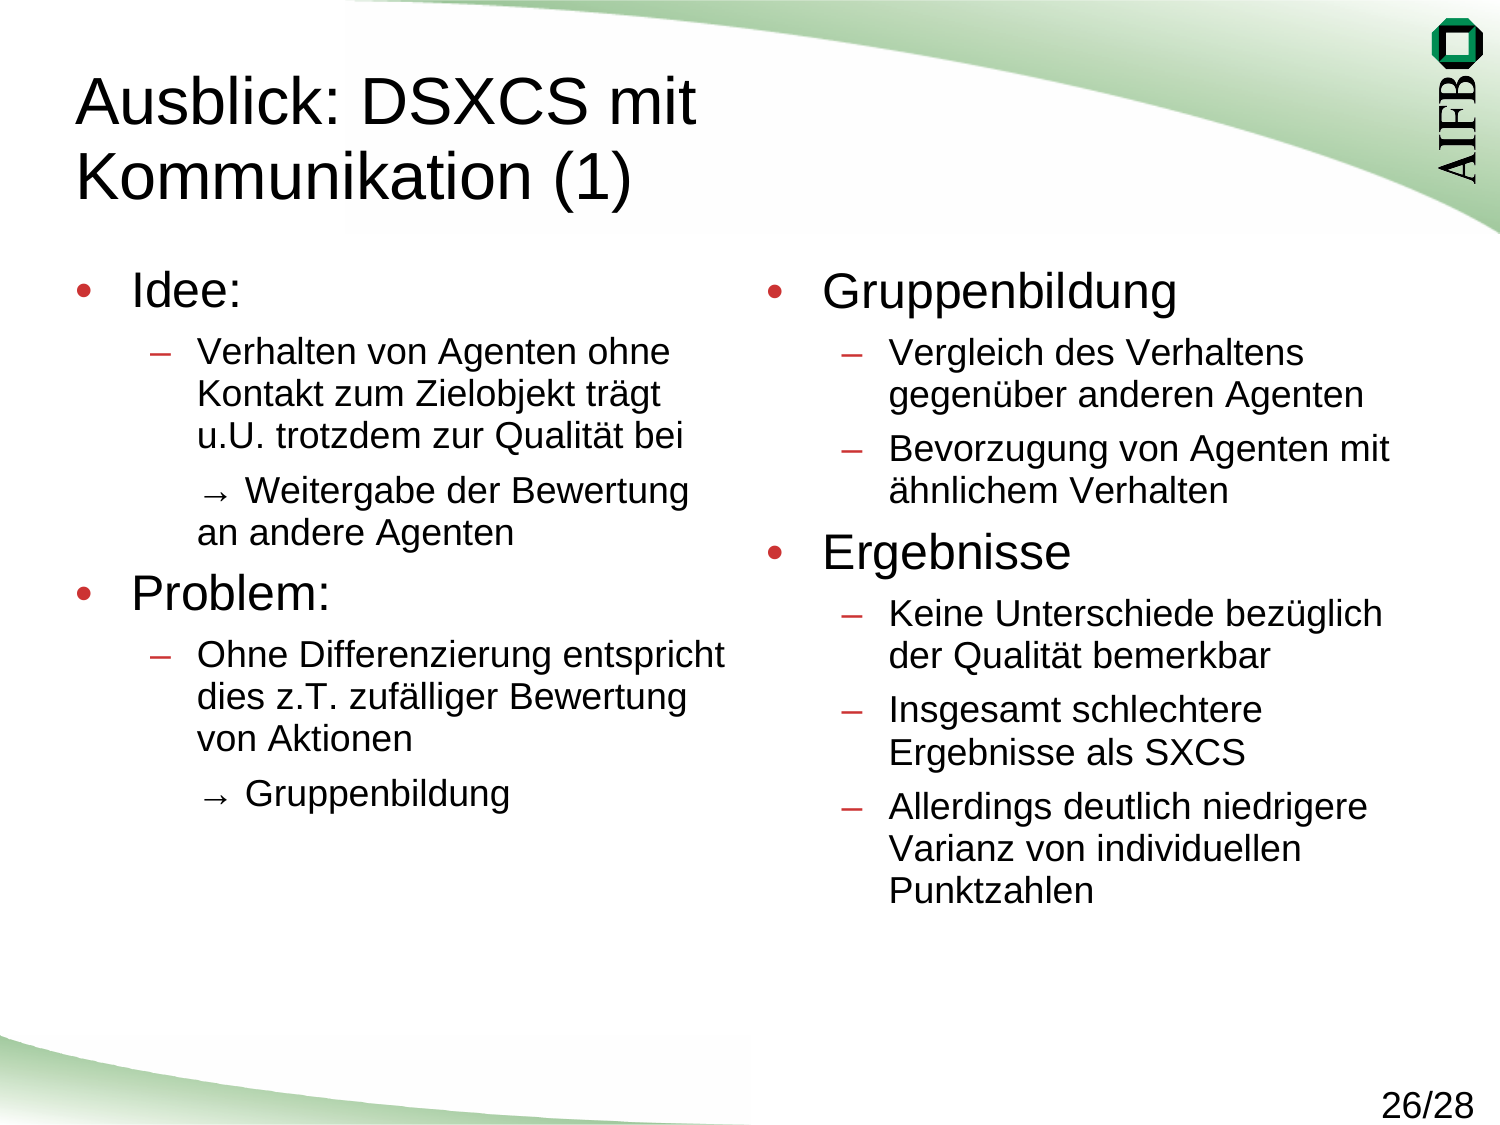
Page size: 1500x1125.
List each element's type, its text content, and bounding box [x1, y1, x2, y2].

picture [0, 1035, 751, 1125]
picture [345, 0, 1500, 234]
title Ausblick: DSXCS mit Kommunikation (1) [75, 51, 1425, 226]
list Gruppenbildung Vergleich des Verhaltens gegenüber anderen Agenten Bevorzugung von Agenten mit ähnlichem Verhalten Ergebnisse Keine Unterschiede bezüglich der Qualität bemerkbar Insgesamt schlechtere Ergebnisse als SXCS Allerdings deutlich niedrigere Varianz von individuellen Punktzahlen [766, 263, 1426, 993]
list Idee: Verhalten von Agenten ohne Kontakt zum Zielobjekt trägt u.U. trotzdem zur Qualität bei → Weitergabe der Bewertung an andere Agenten Problem: Ohne Differenzierung entspricht dies z.T. zufälliger Bewertung von Aktionen → Gruppenbildung [75, 263, 734, 993]
